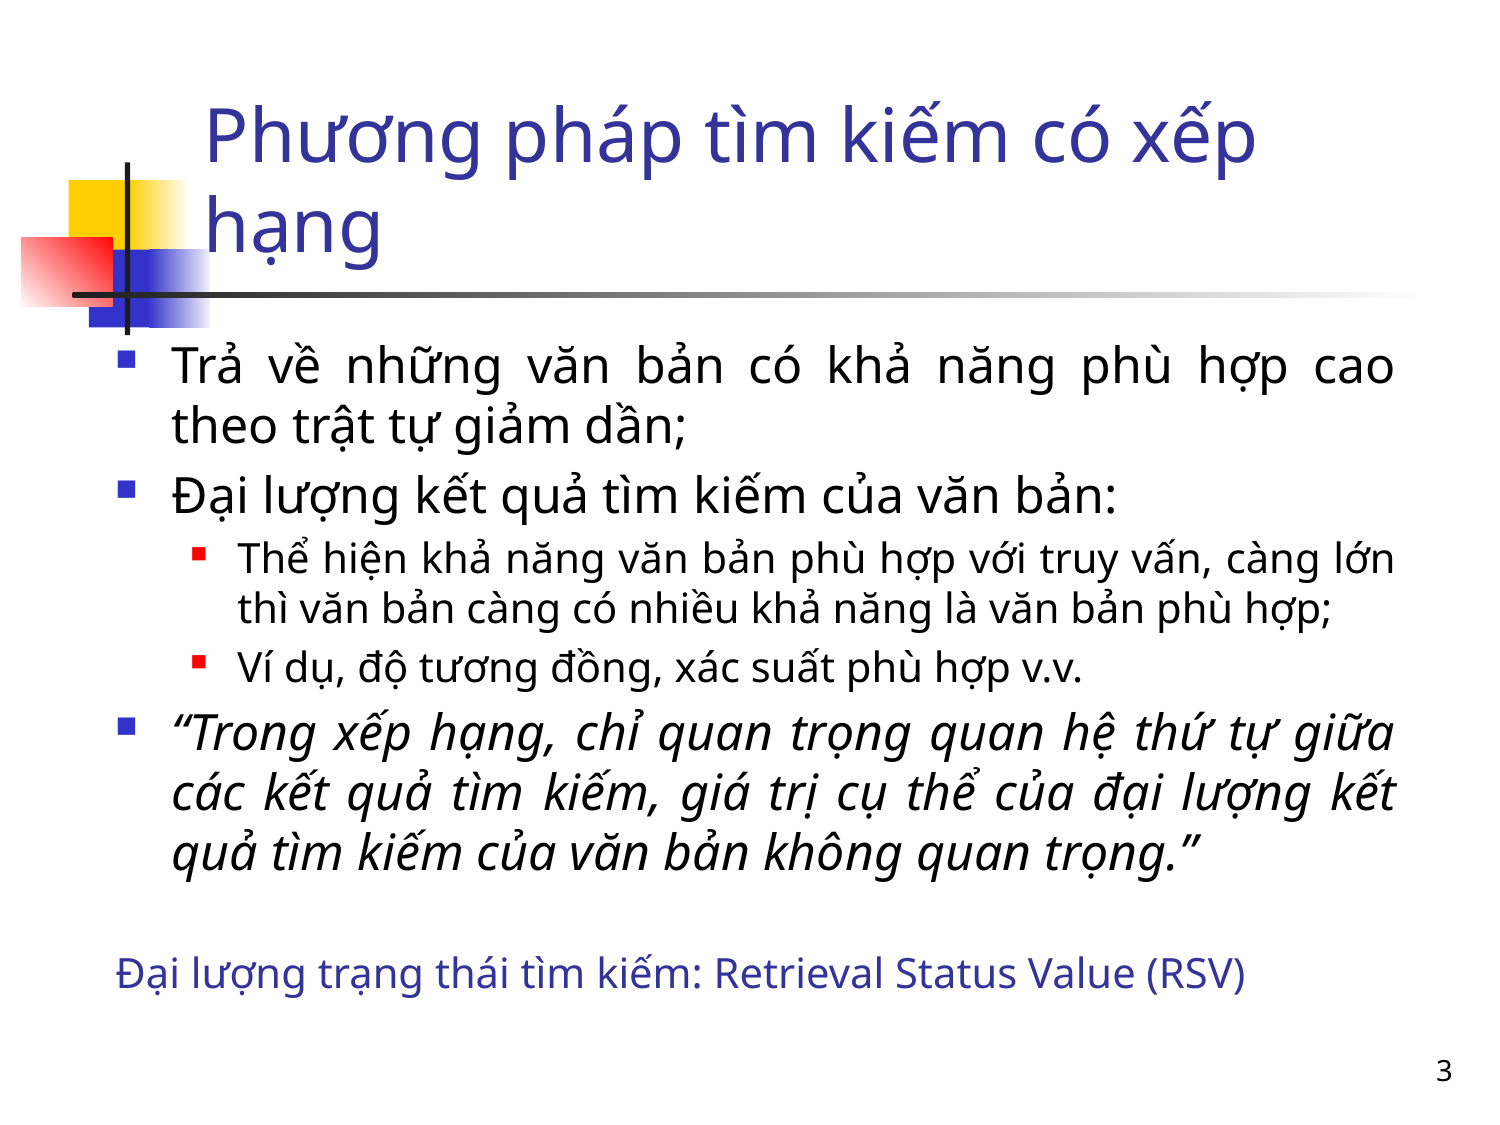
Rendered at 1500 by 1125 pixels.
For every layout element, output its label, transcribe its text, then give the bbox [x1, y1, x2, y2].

list Trả về những văn bản có khả năng phù hợp cao theo trật tự giảm dần; Đại lượng kết quả tìm kiếm của văn bản: Thể hiện khả năng văn bản phù hợp với truy vấn, càng lớn thì văn bản càng có nhiều khả năng là văn bản phù hợp; Ví dụ, độ tương đồng, xác suất phù hợp v.v. “Trong xếp hạng, chỉ quan trọng quan hệ thứ tự giữa các kết quả tìm kiếm, giá trị cụ thể của đại lượng kết quả tìm kiếm của văn bản không quan trọng.” Đại lượng trạng thái tìm kiếm: Retrieval Status Value (RSV) [100, 326, 1412, 1071]
slide_number <number> [1155, 1024, 1468, 1100]
title Phương pháp tìm kiếm có xếp hạng [188, 35, 1468, 275]
